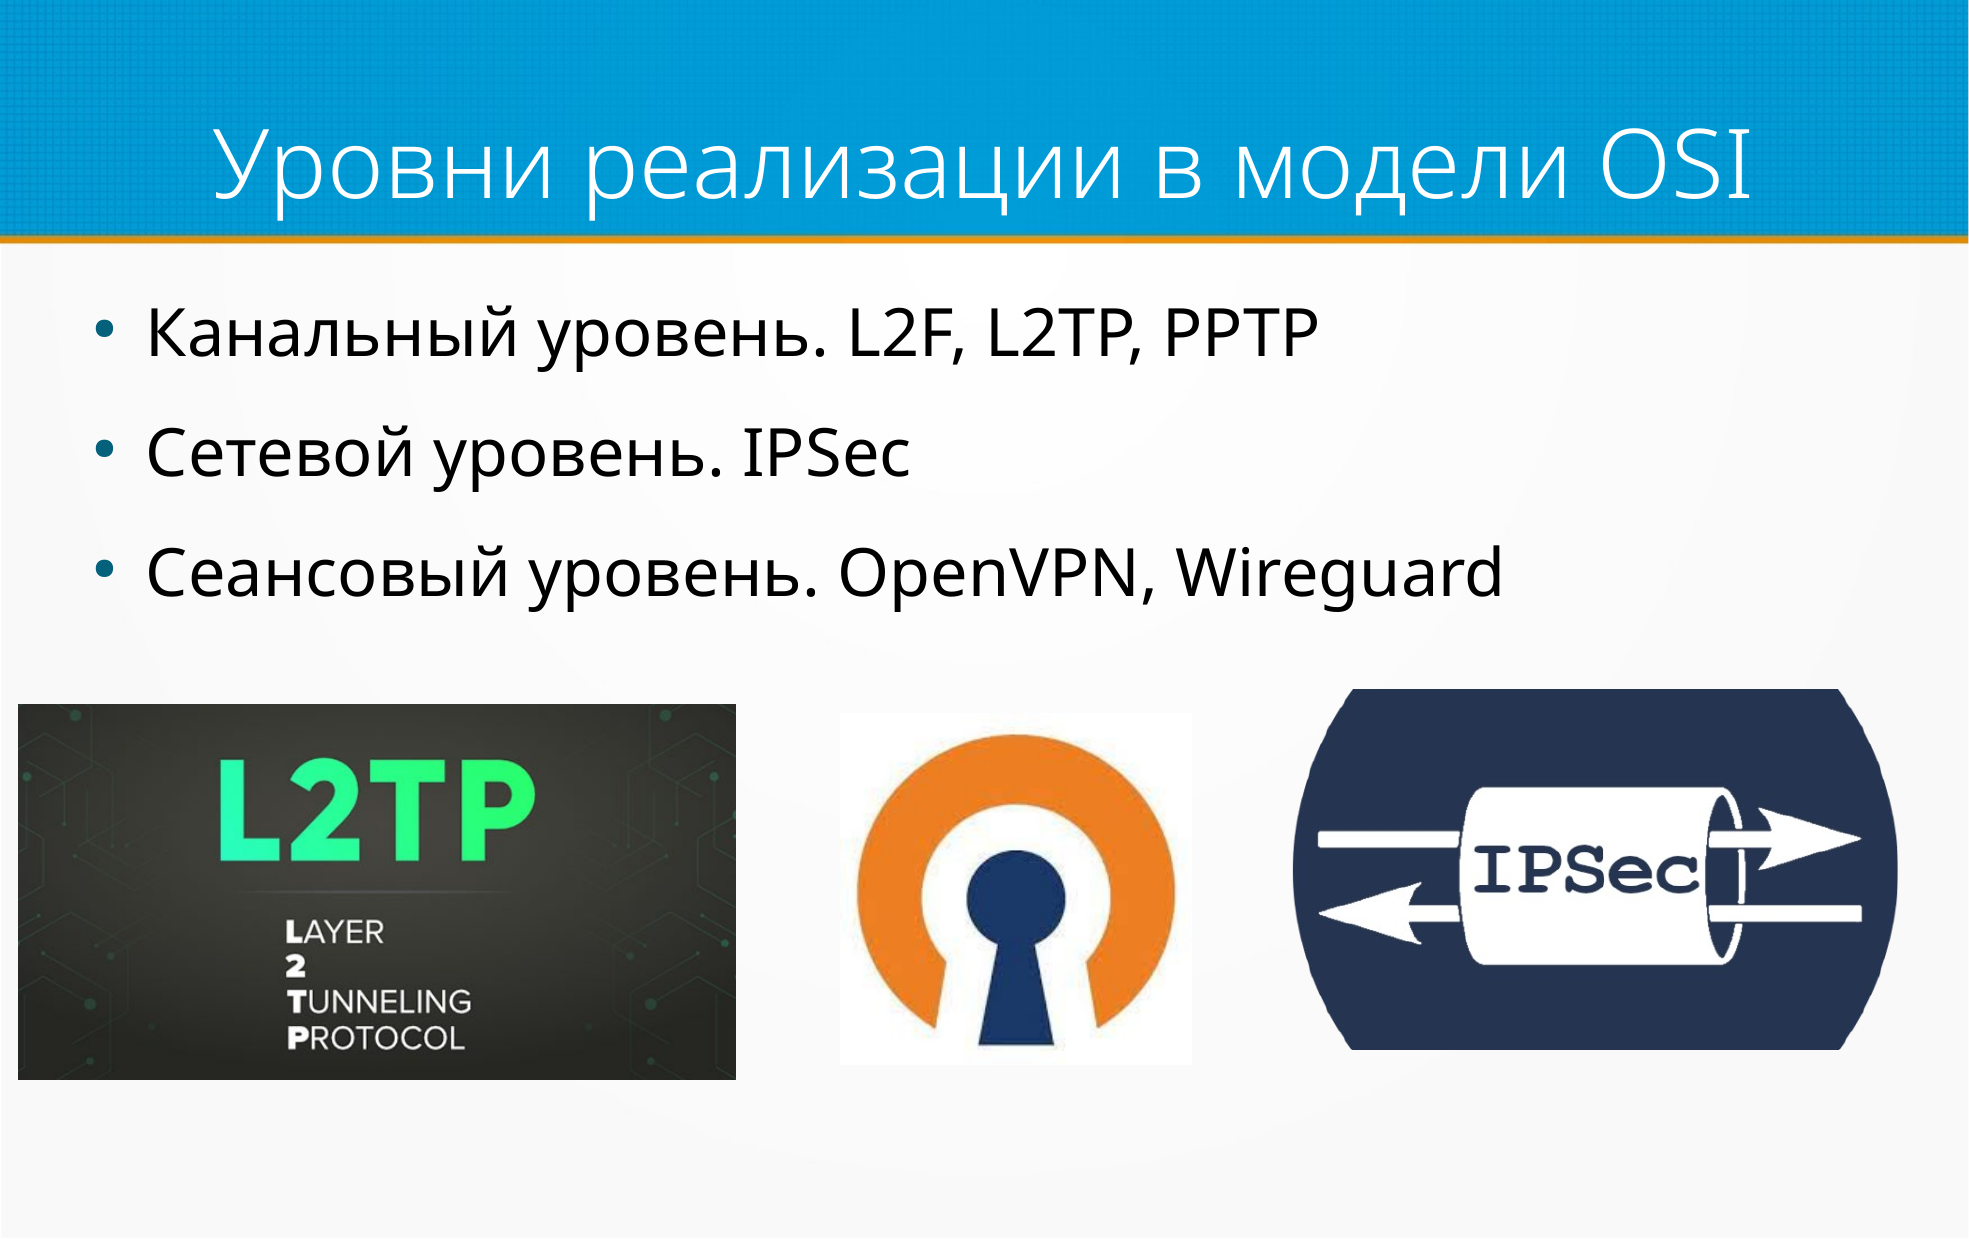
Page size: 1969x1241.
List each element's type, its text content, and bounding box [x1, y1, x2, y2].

picture [0, 233, 1969, 1241]
title Уровни реализации в модели OSI [98, 19, 1870, 227]
list Канальный уровень. L2F, L2TP, PPTP Сетевой уровень. IPSec Сеансовый уровень. OpenVPN, Wireguard [75, 285, 1837, 796]
